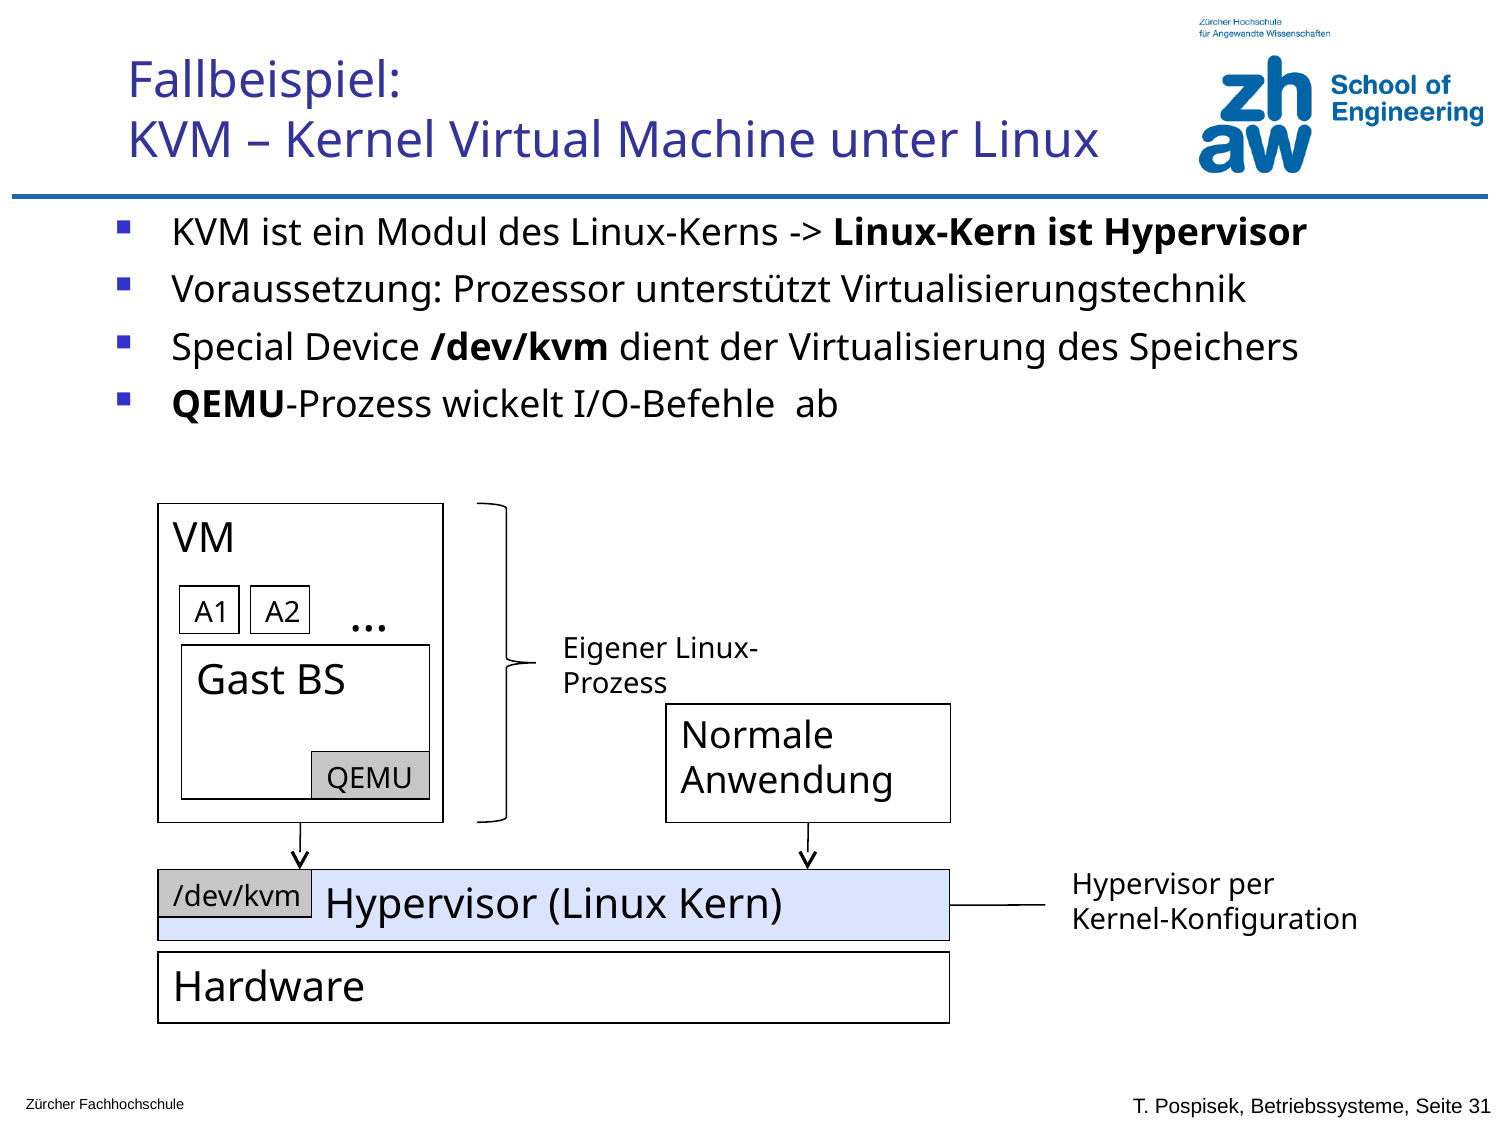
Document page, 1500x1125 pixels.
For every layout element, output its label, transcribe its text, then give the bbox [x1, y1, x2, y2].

text_box VM [158, 503, 443, 823]
text_box Normale Anwendung [665, 704, 951, 823]
text_box A2 [250, 586, 310, 634]
text_box A1 [179, 585, 239, 634]
list KVM ist ein Modul des Linux-Kerns -> Linux-Kern ist Hypervisor Voraussetzung: Prozessor unterstützt Virtualisierungstechnik Special Device /dev/kvm dient der Virtualisierung des Speichers QEMU-Prozess wickelt I/O-Befehle ab [100, 200, 1436, 468]
text_box … [334, 574, 404, 649]
picture [1199, 19, 1483, 173]
text_box /dev/kvm [158, 869, 312, 917]
text_box QEMU [311, 751, 430, 799]
text_box Eigener Linux-Prozess [547, 621, 785, 707]
text_box [476, 503, 536, 823]
text_box Gast BS [181, 645, 430, 799]
text_box Hypervisor per Kernel-Konfiguration [1056, 857, 1388, 943]
title Fallbeispiel: KVM – Kernel Virtual Machine unter Linux [112, 50, 1391, 175]
text_box Hypervisor (Linux Kern) [158, 869, 950, 941]
text_box Hardware [157, 952, 950, 1024]
